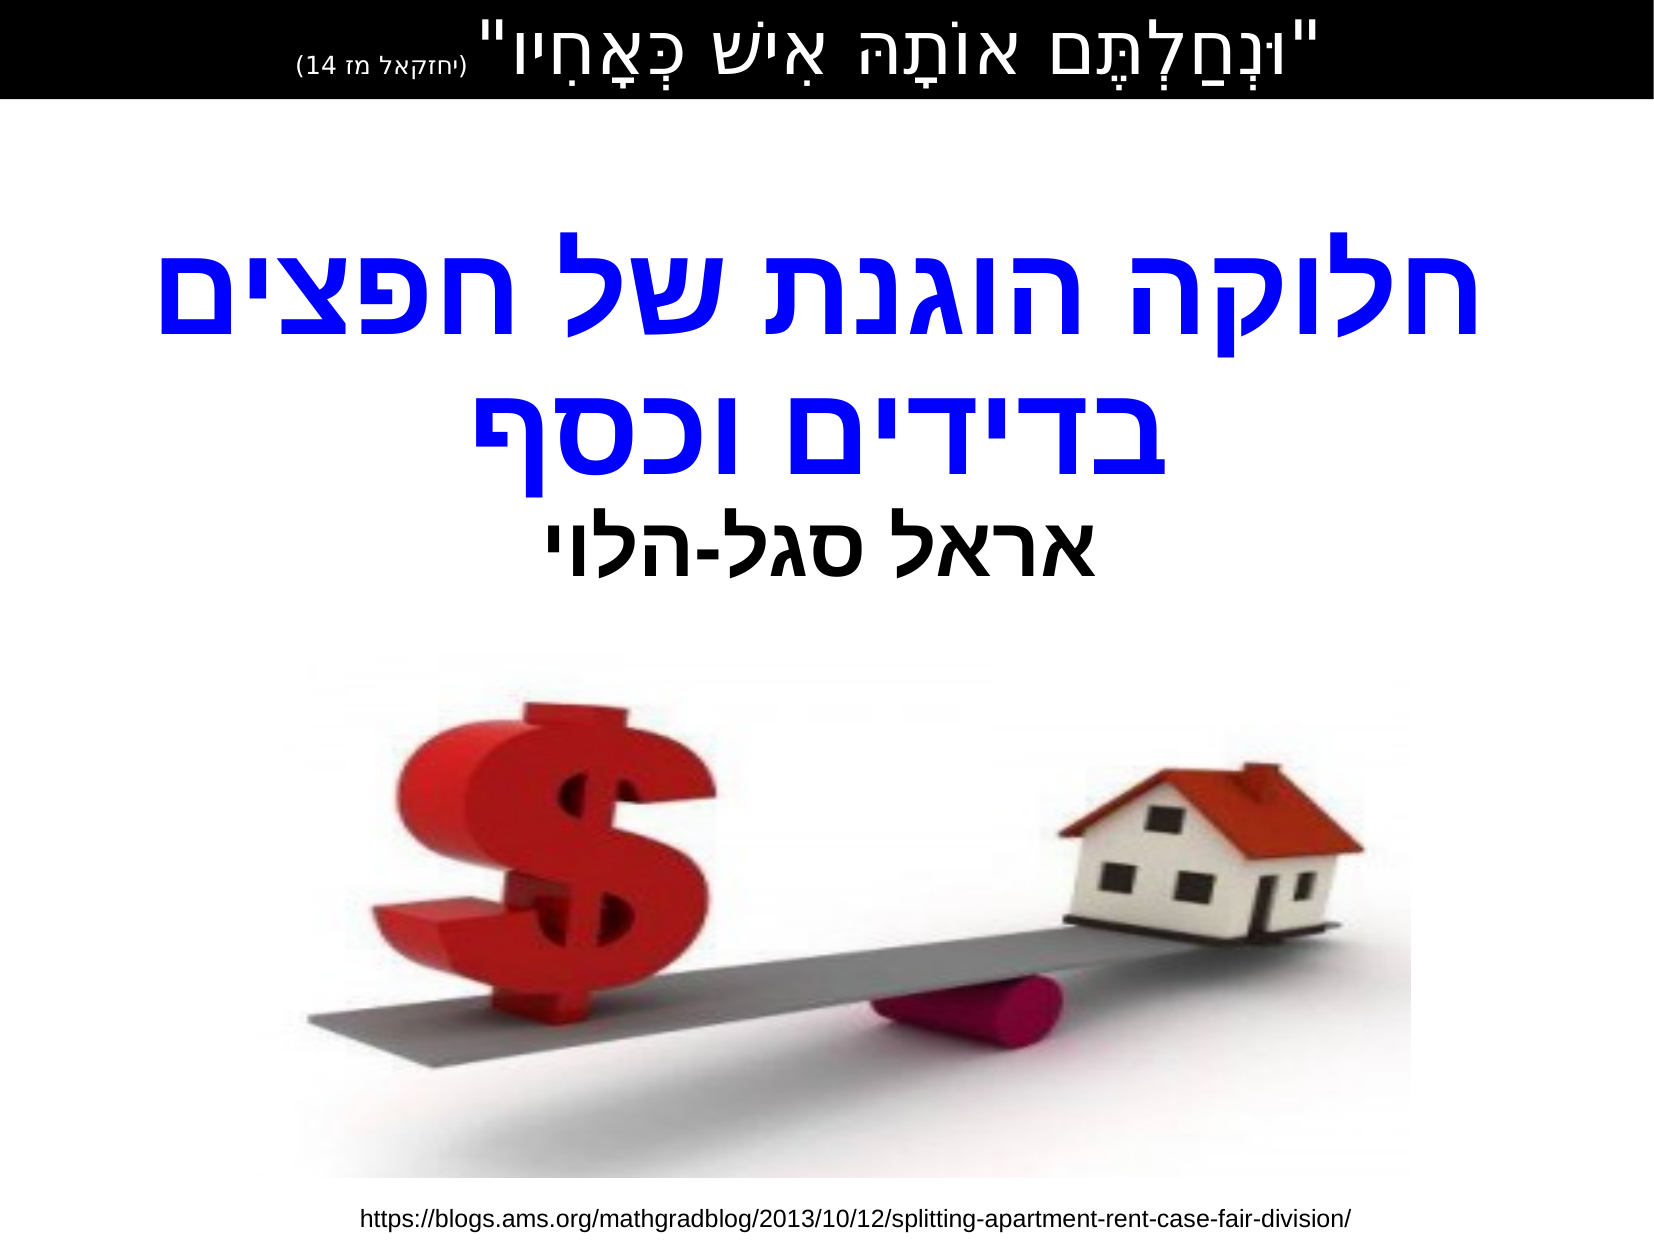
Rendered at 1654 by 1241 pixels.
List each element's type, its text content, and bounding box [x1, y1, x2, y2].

title חלוקה הוגנת של חפצים בדידים וכסף אראל סגל-הלוי [0, 145, 1654, 671]
text_box https://blogs.ams.org/mathgradblog/2013/10/12/splitting-apartment-rent-case-fair-division/ [345, 1197, 1411, 1241]
text_box "וּנְחַלְתֶּם אוֹתָהּ אִישׁ כְּאָחִיו" (יחזקאל מז 14) [0, 0, 1654, 100]
picture [255, 644, 1411, 1178]
